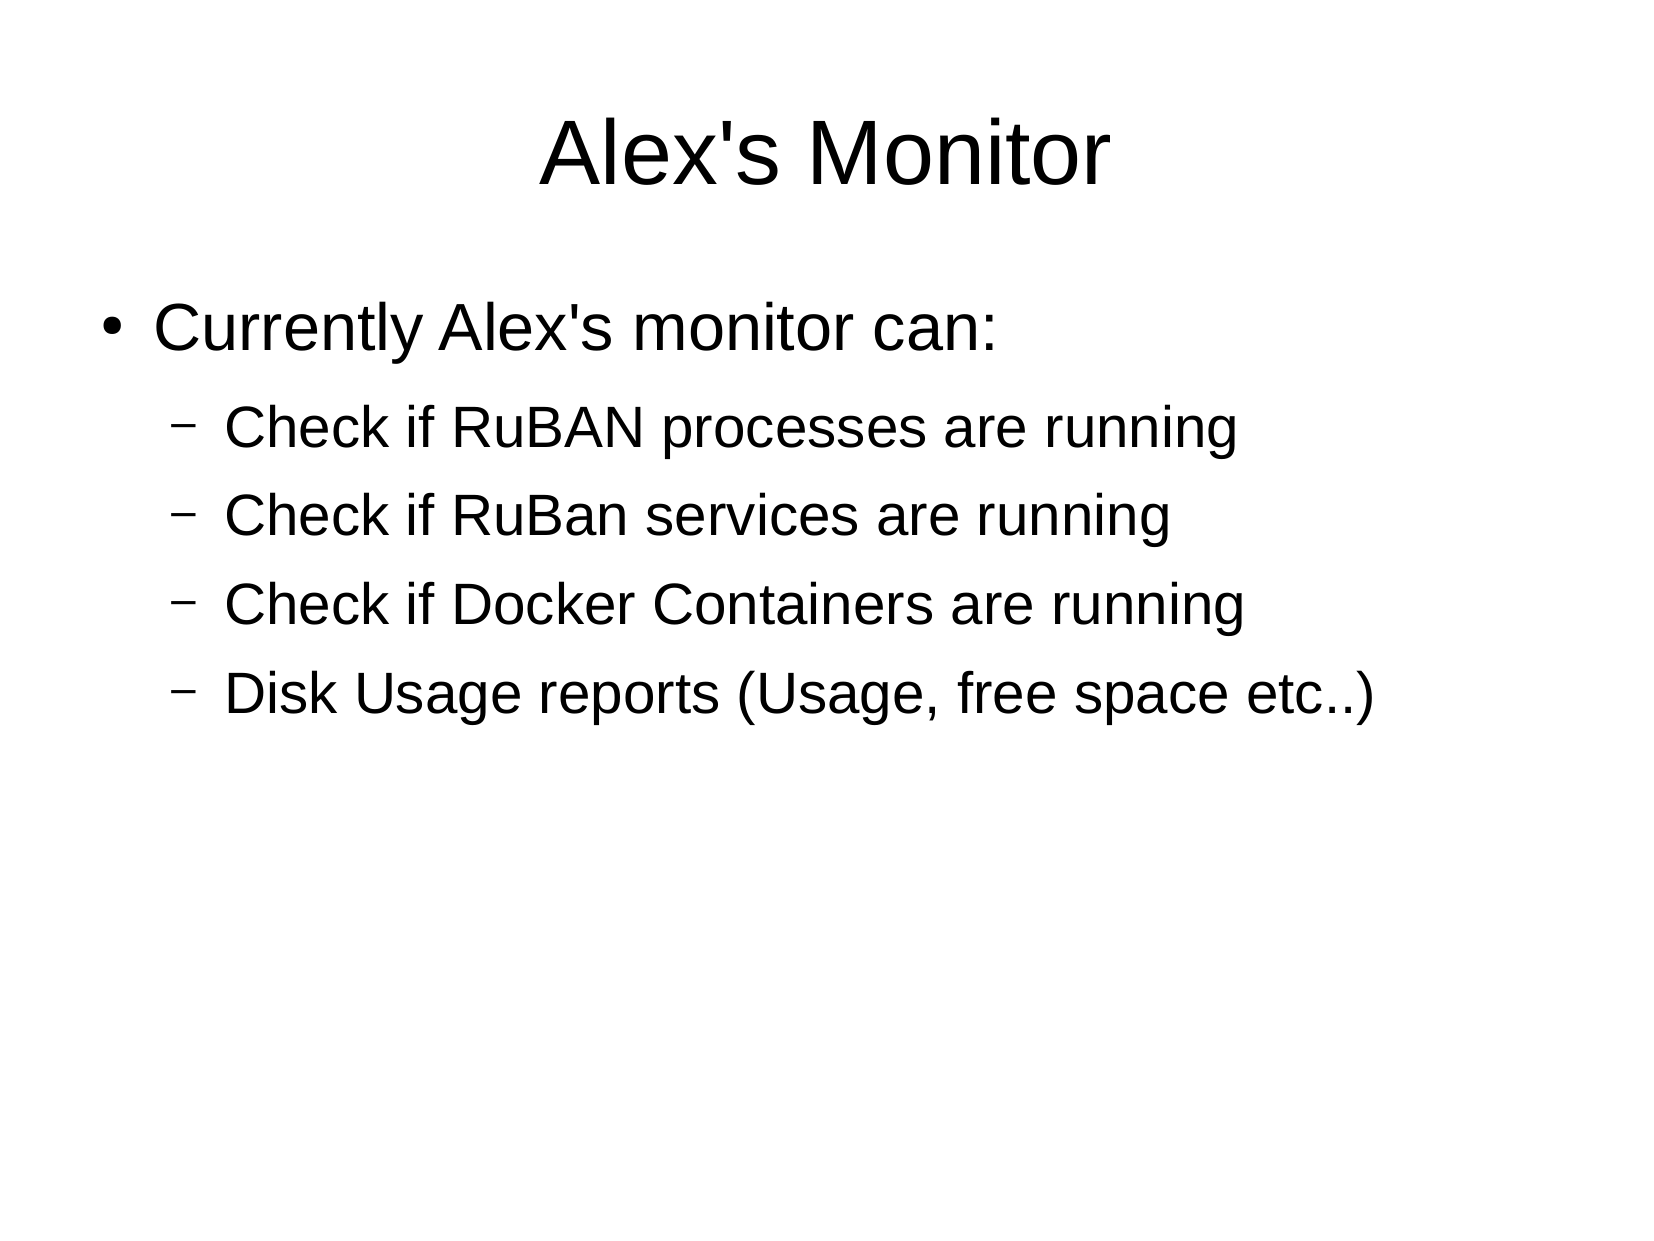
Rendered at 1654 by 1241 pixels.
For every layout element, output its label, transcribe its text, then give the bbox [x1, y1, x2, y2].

title Alex's Monitor [82, 49, 1571, 257]
list Currently Alex's monitor can: Check if RuBAN processes are running Check if RuBan services are running Check if Docker Containers are running Disk Usage reports (Usage, free space etc..) [82, 290, 1571, 1010]
